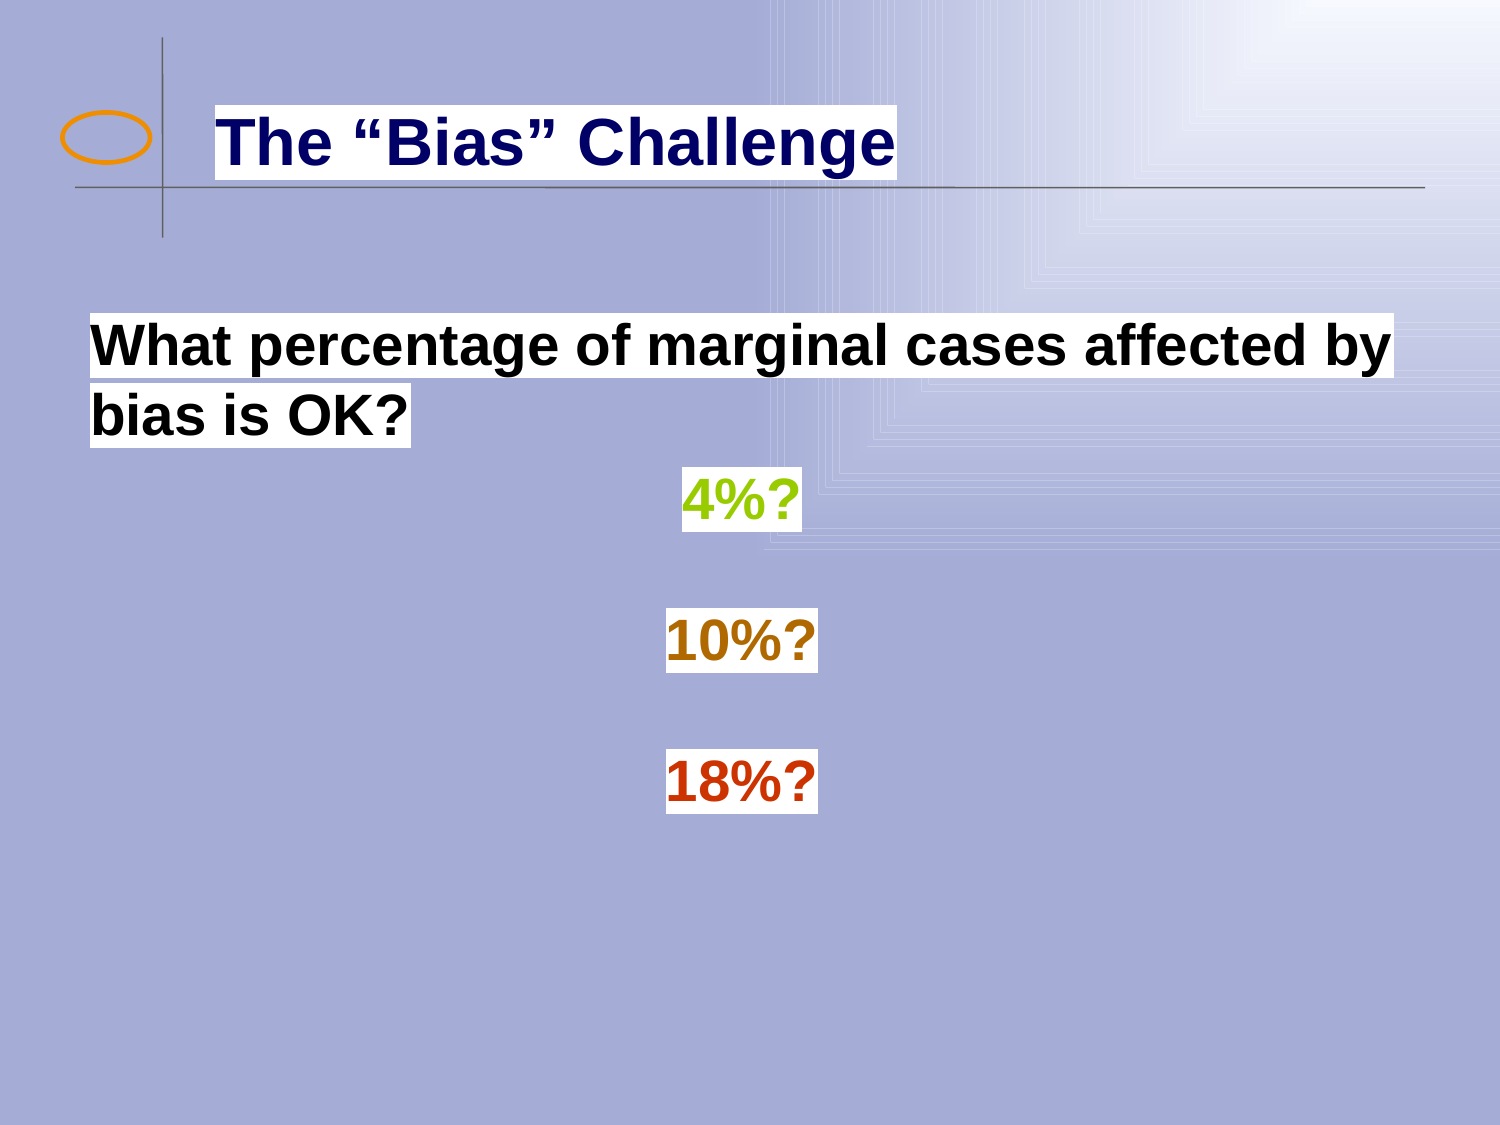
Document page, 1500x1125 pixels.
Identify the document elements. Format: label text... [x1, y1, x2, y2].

title The “Bias” Challenge [200, 45, 1426, 233]
list What percentage of marginal cases affected by bias is OK? 4%? 10%? 18%? [75, 299, 1426, 1005]
